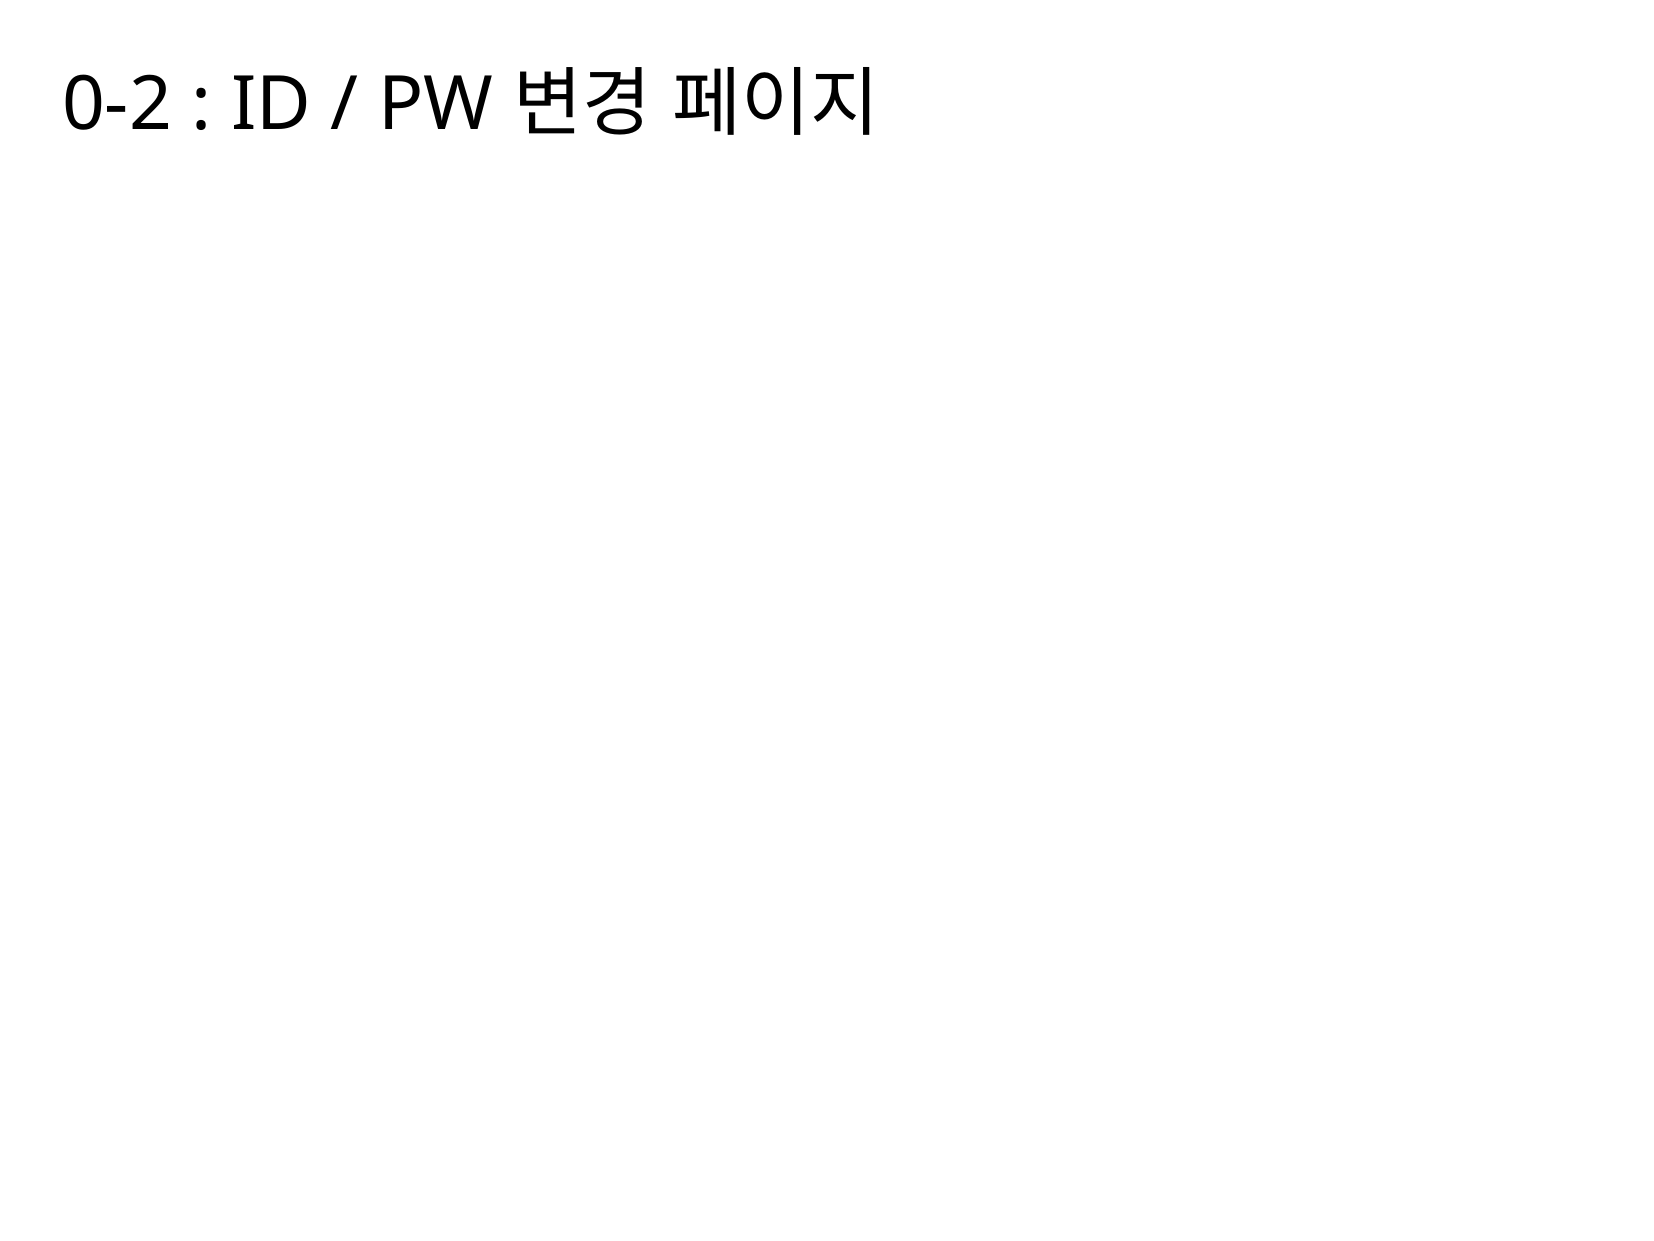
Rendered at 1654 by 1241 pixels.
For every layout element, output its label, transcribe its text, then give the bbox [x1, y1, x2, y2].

text_box 0-2 : ID / PW 변경 페이지 [47, 35, 918, 137]
